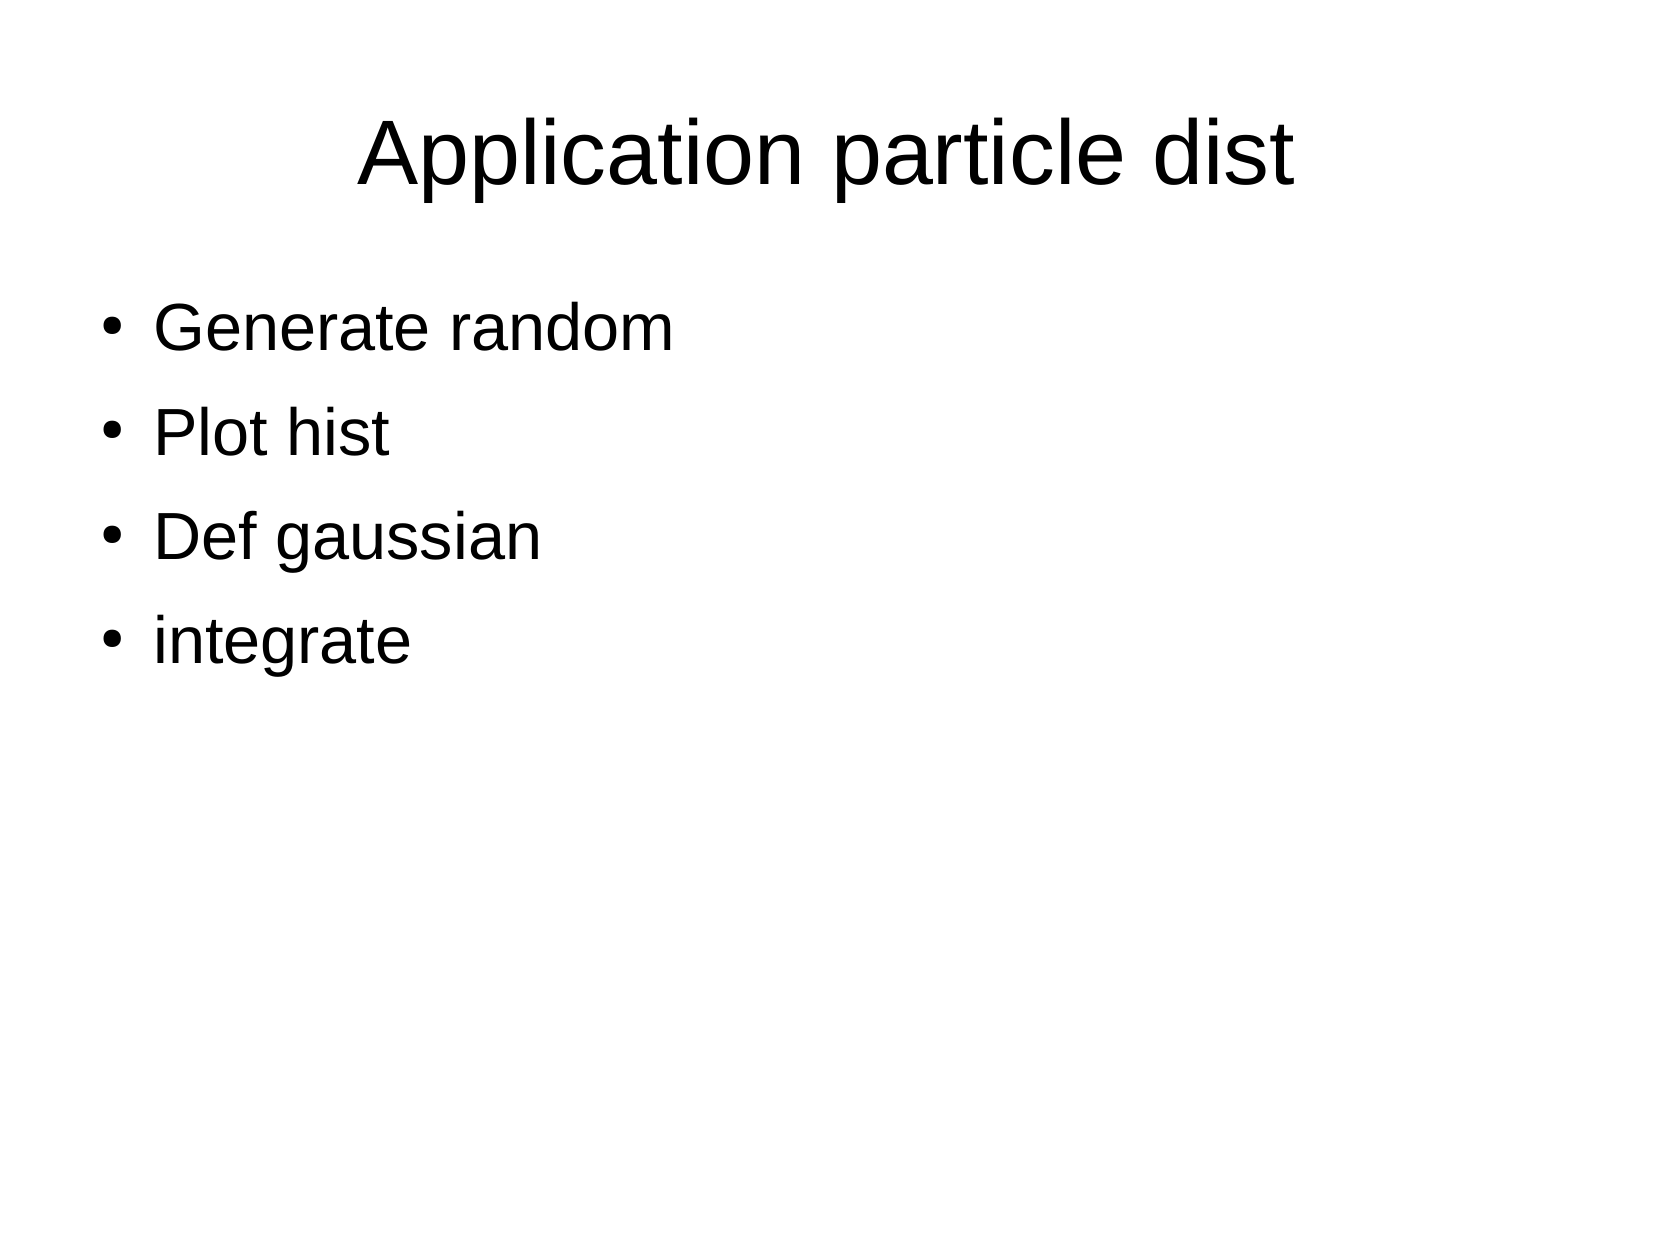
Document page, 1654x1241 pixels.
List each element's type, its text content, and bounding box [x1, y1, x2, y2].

list Generate random Plot hist Def gaussian integrate [82, 290, 809, 1010]
title Application particle dist [82, 49, 1571, 257]
